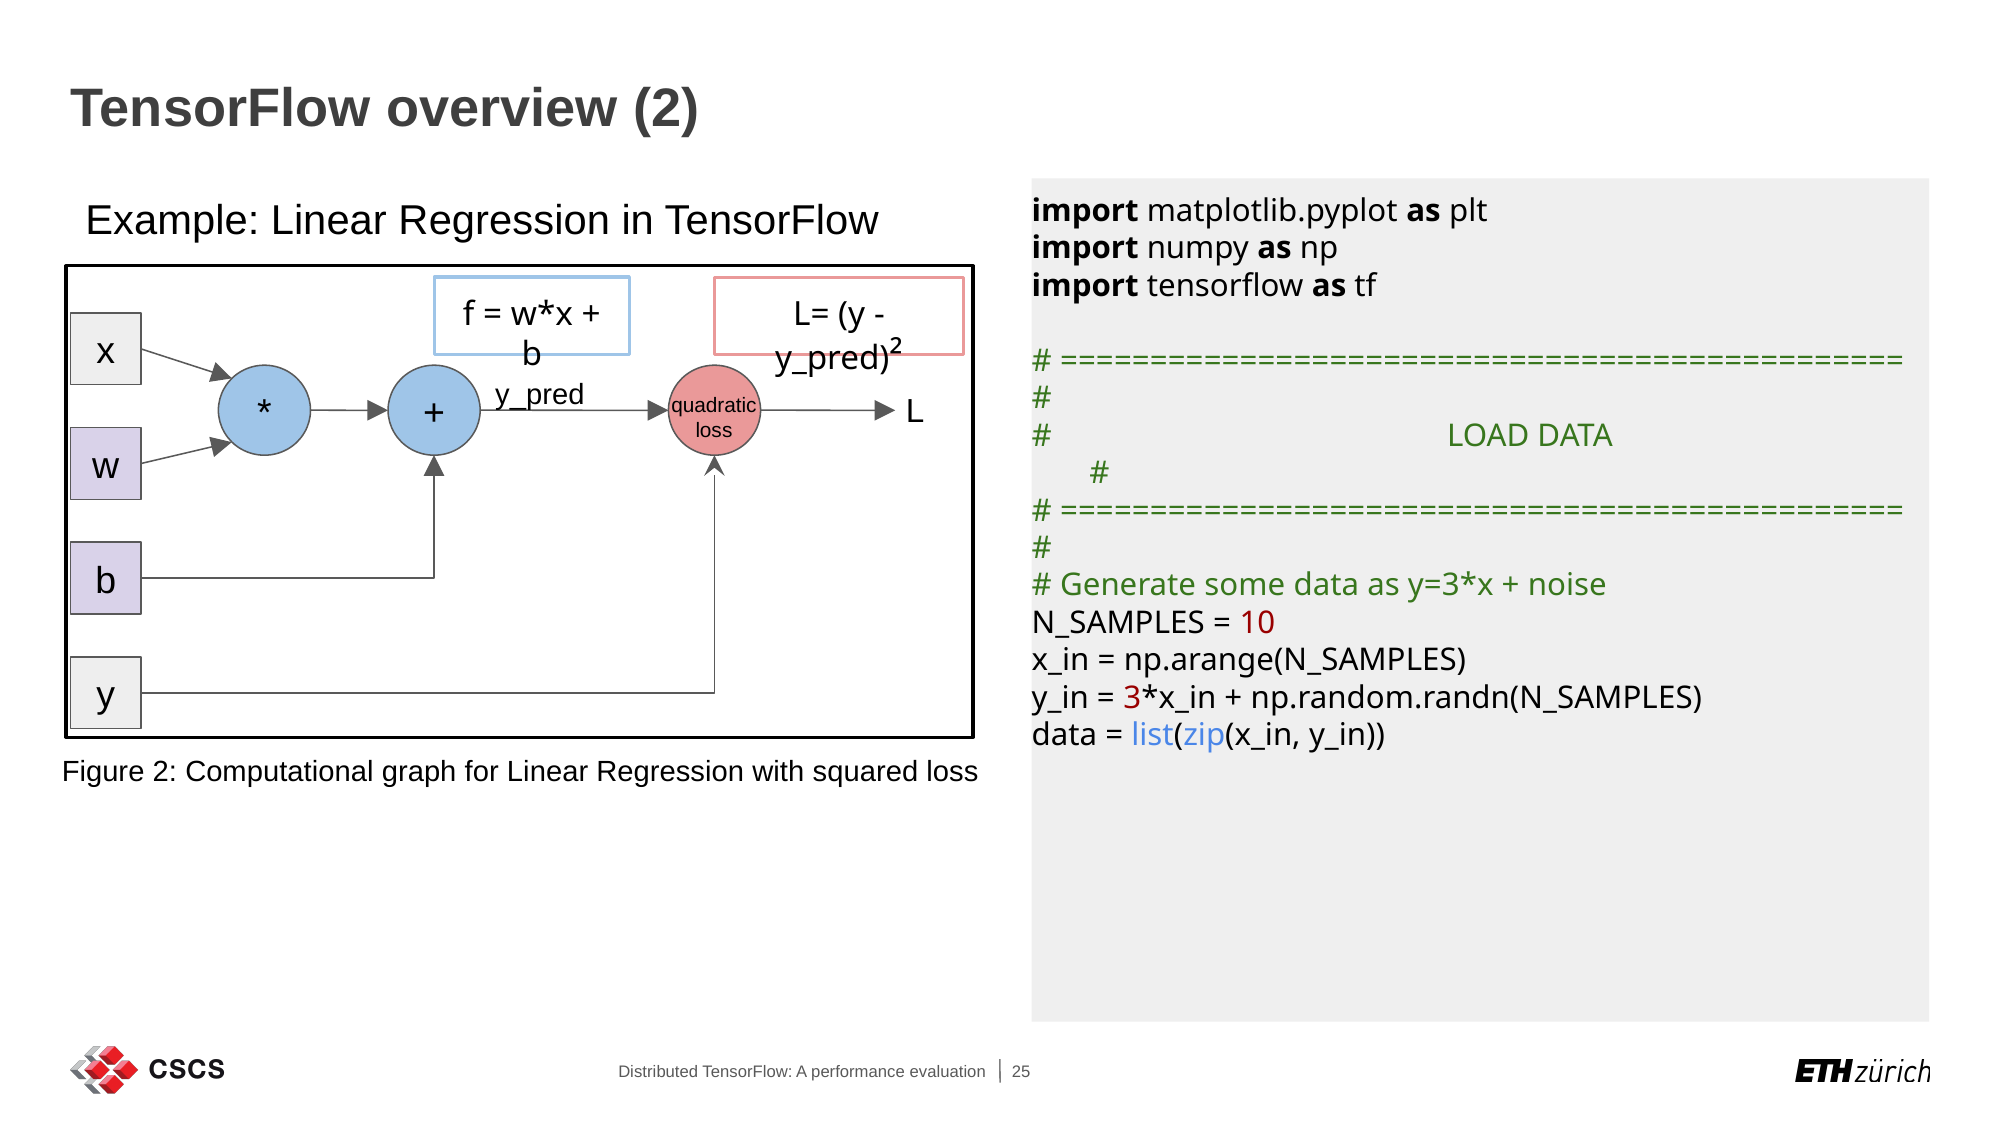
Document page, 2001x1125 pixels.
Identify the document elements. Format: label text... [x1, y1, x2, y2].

list import matplotlib.pyplot as plt import numpy as np import tensorflow as tf # =============================================== # # LOAD DATA # # =============================================== # # Generate some data as y=3*x + noise N_SAMPLES = 10 x_in = np.arange(N_SAMPLES) y_in = 3*x_in + np.random.randn(N_SAMPLES) data = list(zip(x_in, y_in)) [1031, 178, 1930, 1022]
text_box x [70, 312, 141, 385]
text_box Example: Linear Regression in TensorFlow [70, 178, 978, 269]
picture [1795, 1059, 1930, 1082]
text_box y [70, 656, 141, 729]
text_box Figure 2: Computational graph for Linear Regression with squared loss [46, 747, 1021, 793]
text_box f = w*x + b [434, 277, 630, 355]
slide_number <number> [999, 1059, 1063, 1083]
text_box + [388, 365, 480, 456]
text_box * [218, 365, 311, 456]
text_box b [70, 542, 141, 614]
text_box y_pred [480, 360, 669, 420]
text_box L= (y - y_pred)² [714, 277, 964, 355]
text_box [684, 365, 745, 376]
picture [57, 1033, 236, 1106]
text_box w [70, 427, 141, 500]
footer Distributed TensorFlow: A performance evaluation [322, 1059, 998, 1083]
title TensorFlow overview (2) [70, 7, 1930, 149]
text_box L [890, 374, 969, 434]
text_box quadratic loss [636, 376, 792, 462]
